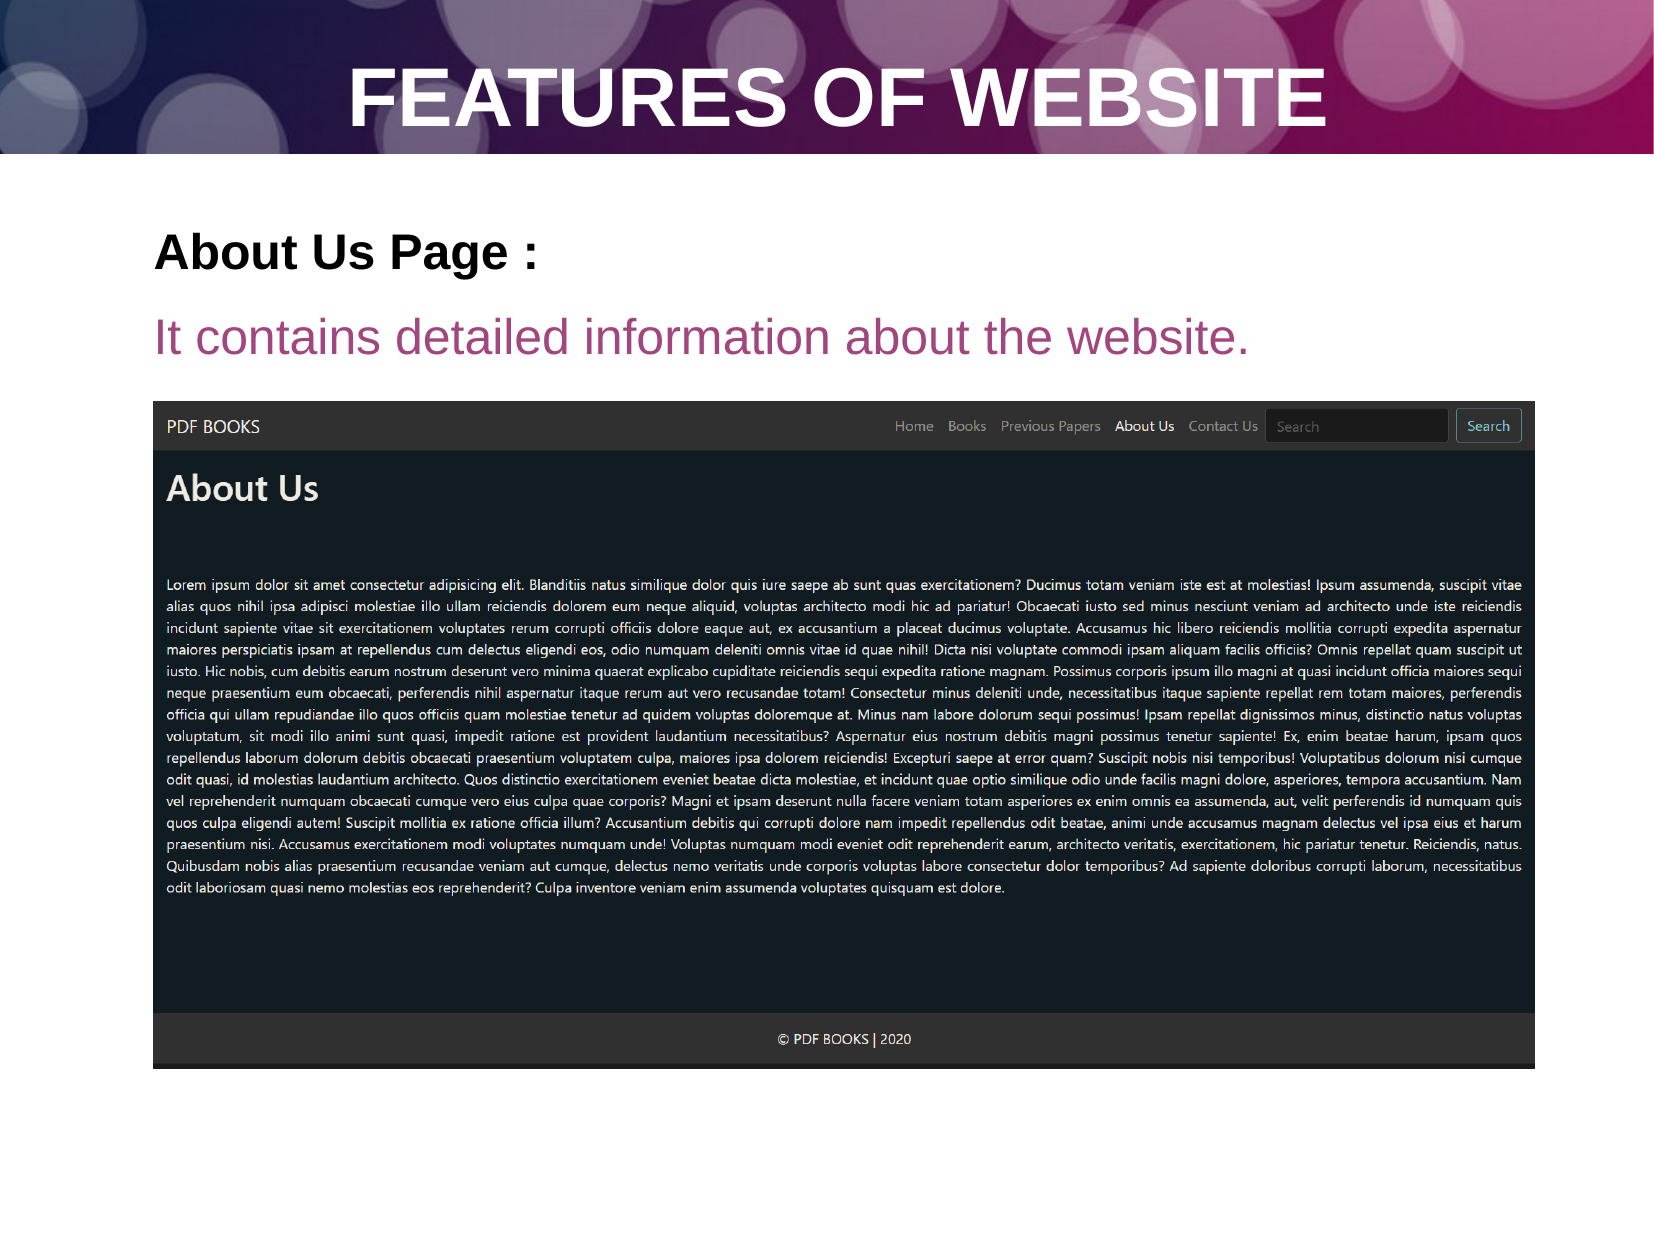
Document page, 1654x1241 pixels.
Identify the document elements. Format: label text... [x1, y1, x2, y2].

picture [0, 0, 1654, 154]
title FEATURES OF WEBSITE [94, 11, 1583, 184]
list About Us Page : It contains detailed information about the website. [82, 224, 1571, 945]
picture [153, 401, 1535, 1069]
